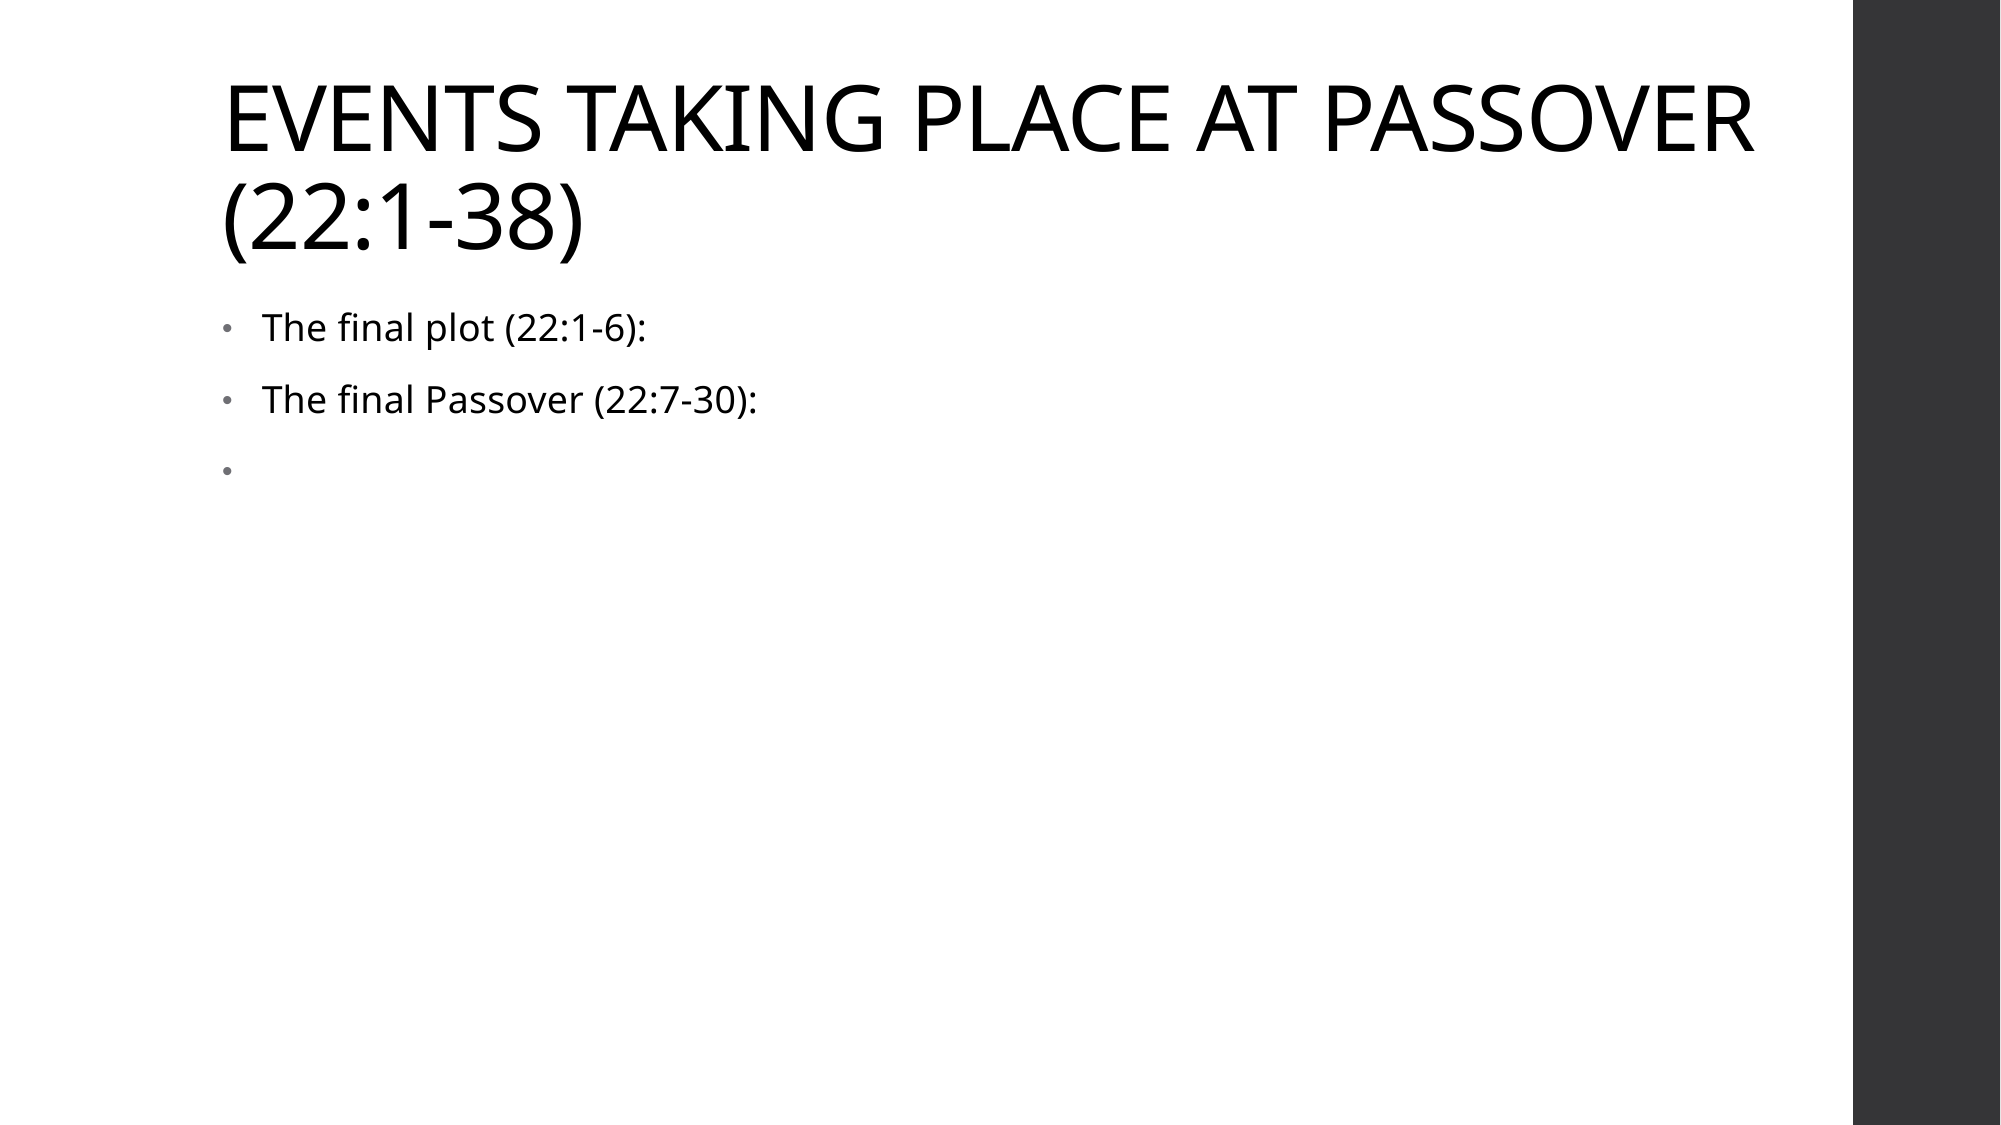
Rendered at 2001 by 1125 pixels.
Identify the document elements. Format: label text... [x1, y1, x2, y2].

list The final plot (22:1-6): The final Passover (22:7-30): [206, 299, 1617, 1014]
title EVENTS TAKING PLACE AT PASSOVER (22:1-38) [206, 60, 1797, 278]
